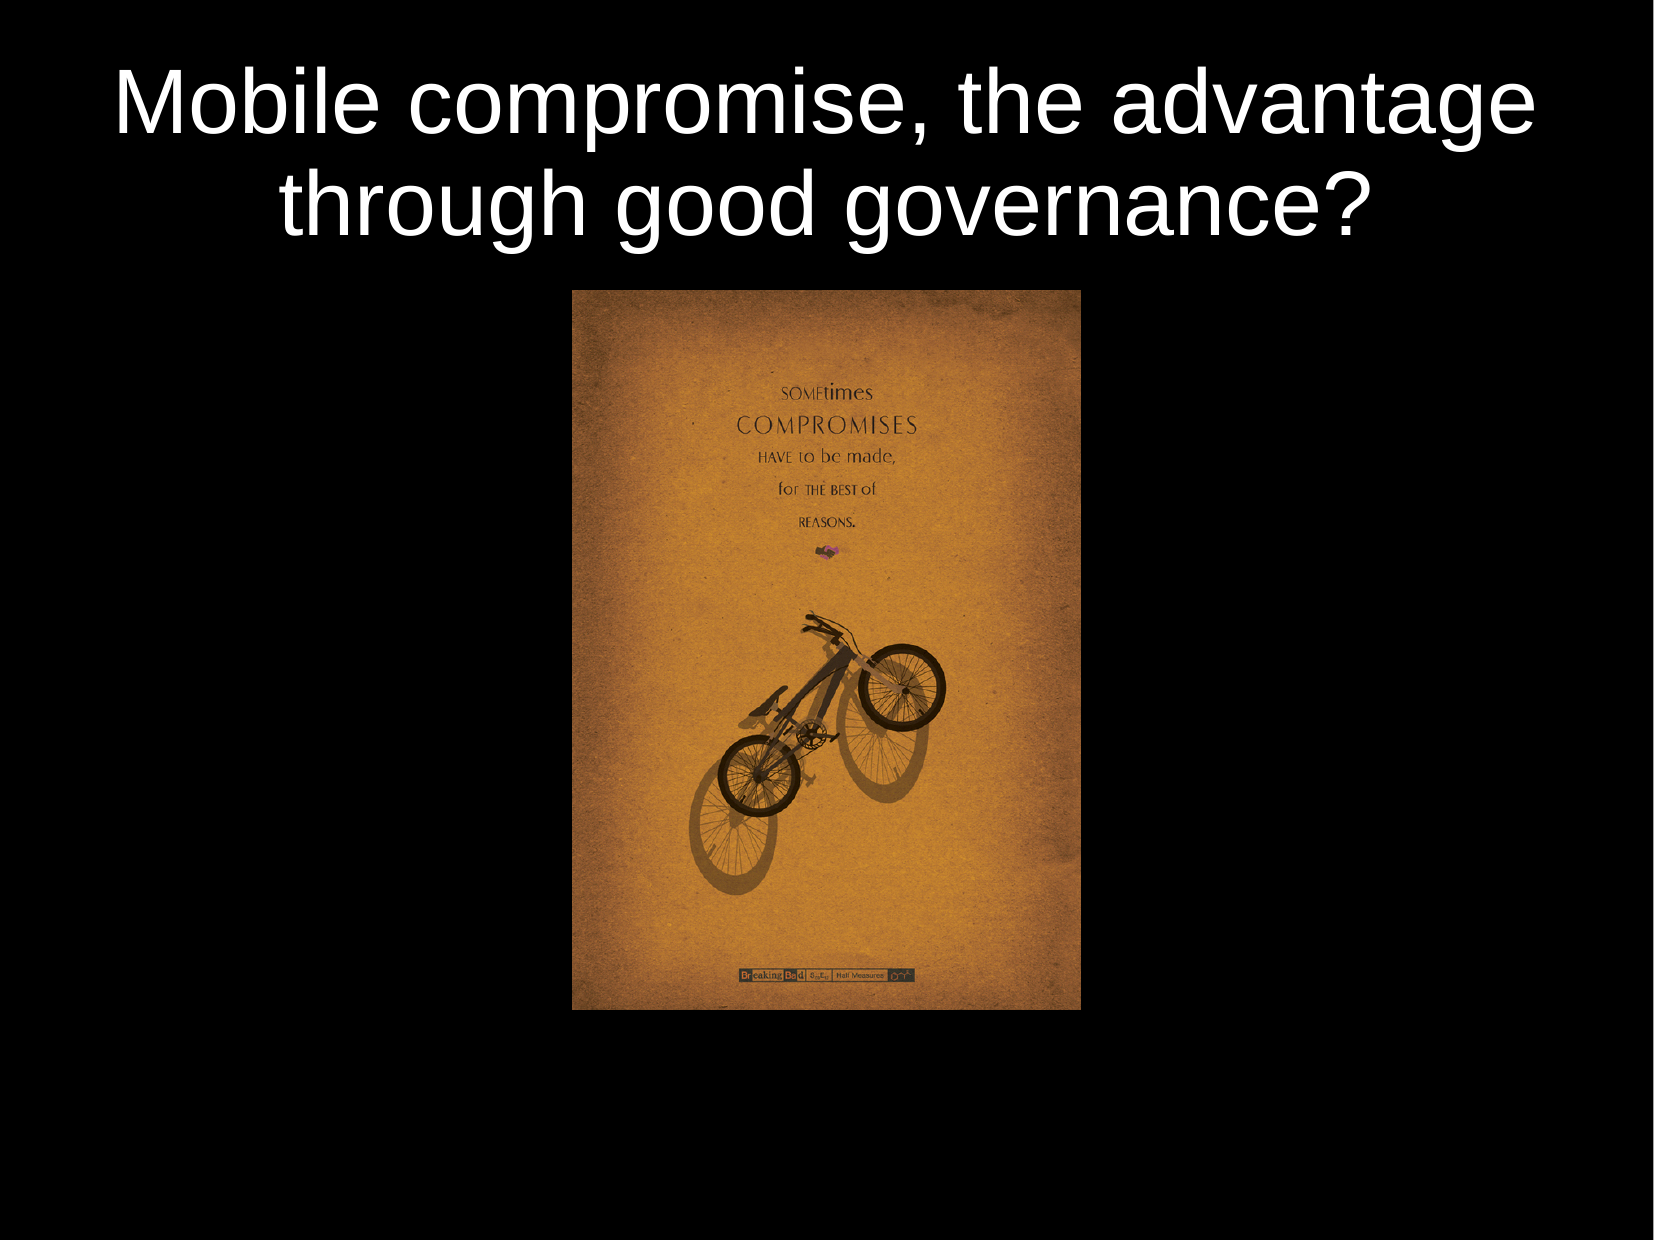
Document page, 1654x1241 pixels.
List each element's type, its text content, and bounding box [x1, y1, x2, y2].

picture [572, 290, 1081, 1010]
title Mobile compromise, the advantage through good governance? [82, 49, 1571, 257]
